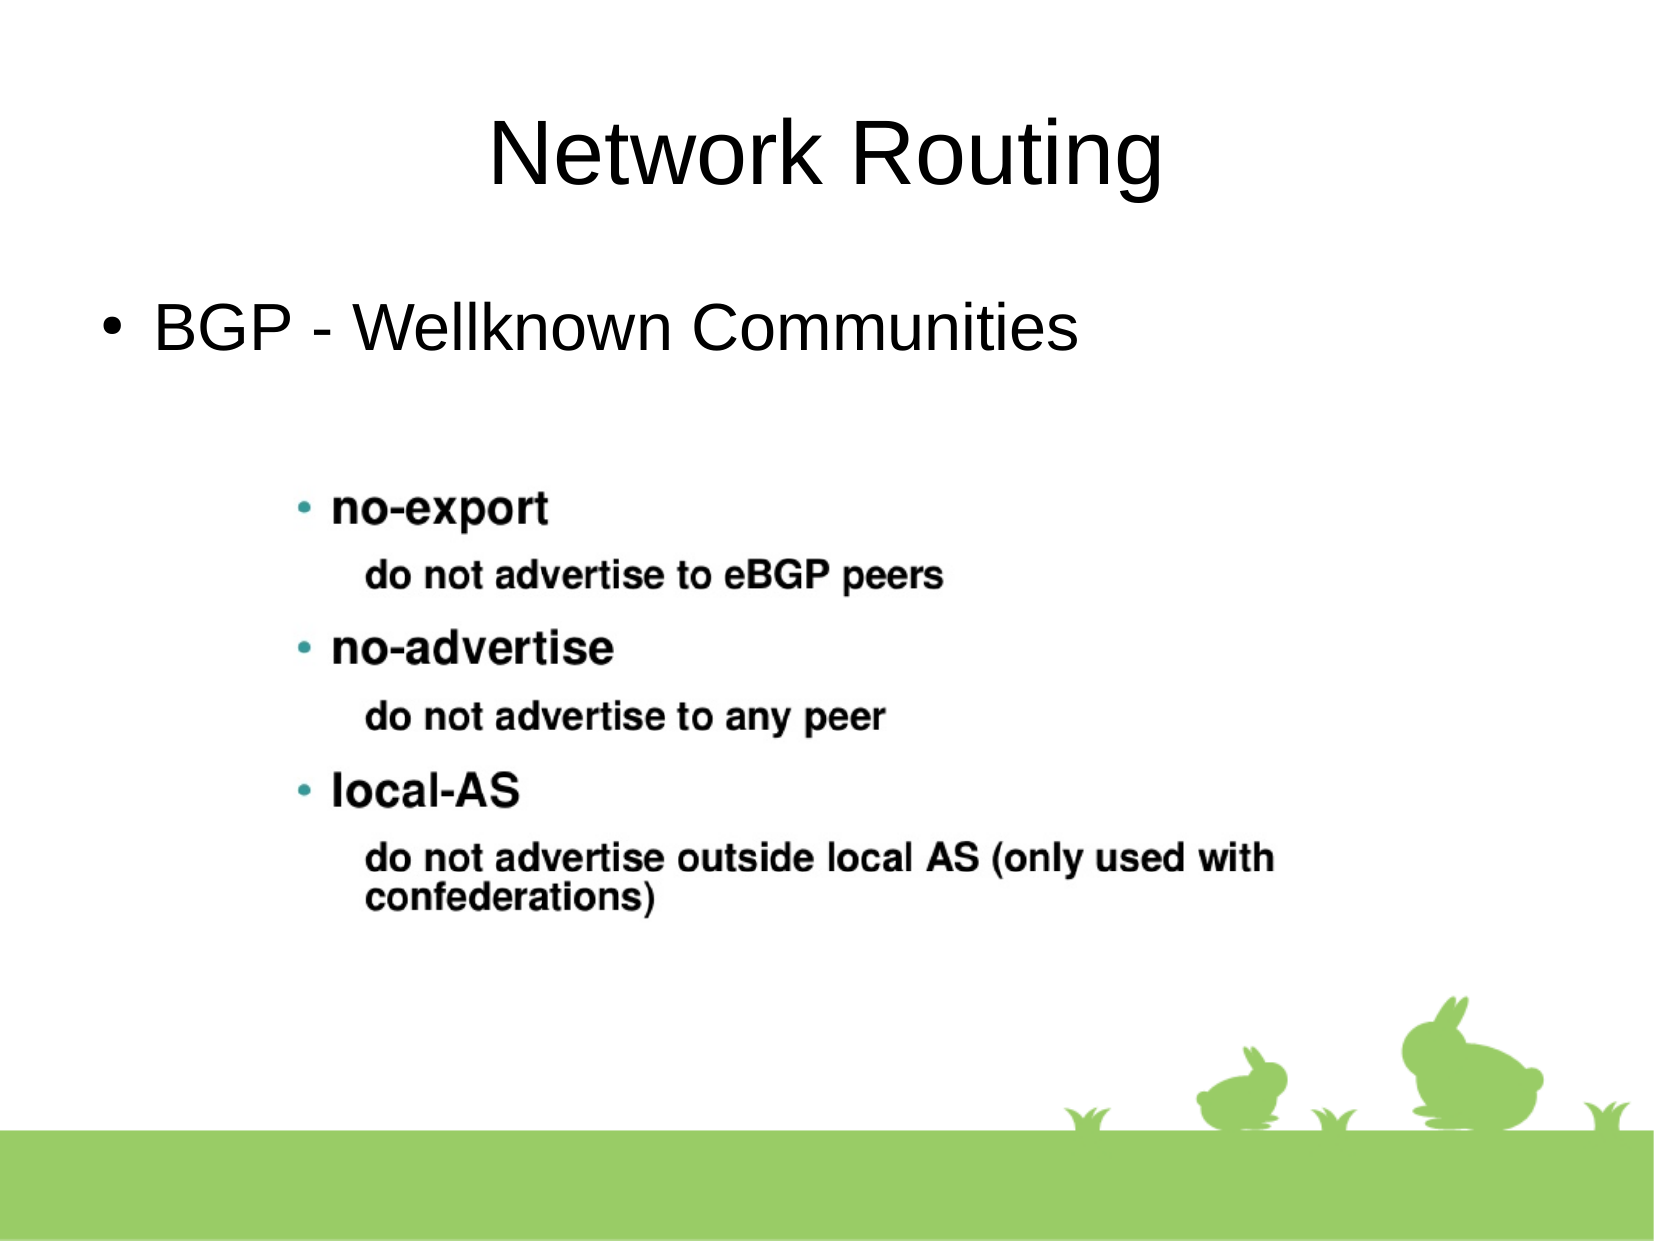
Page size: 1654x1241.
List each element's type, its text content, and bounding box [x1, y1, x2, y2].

list BGP - Wellknown Communities [82, 290, 1571, 1010]
title Network Routing [82, 49, 1571, 257]
picture [0, 0, 1654, 1241]
